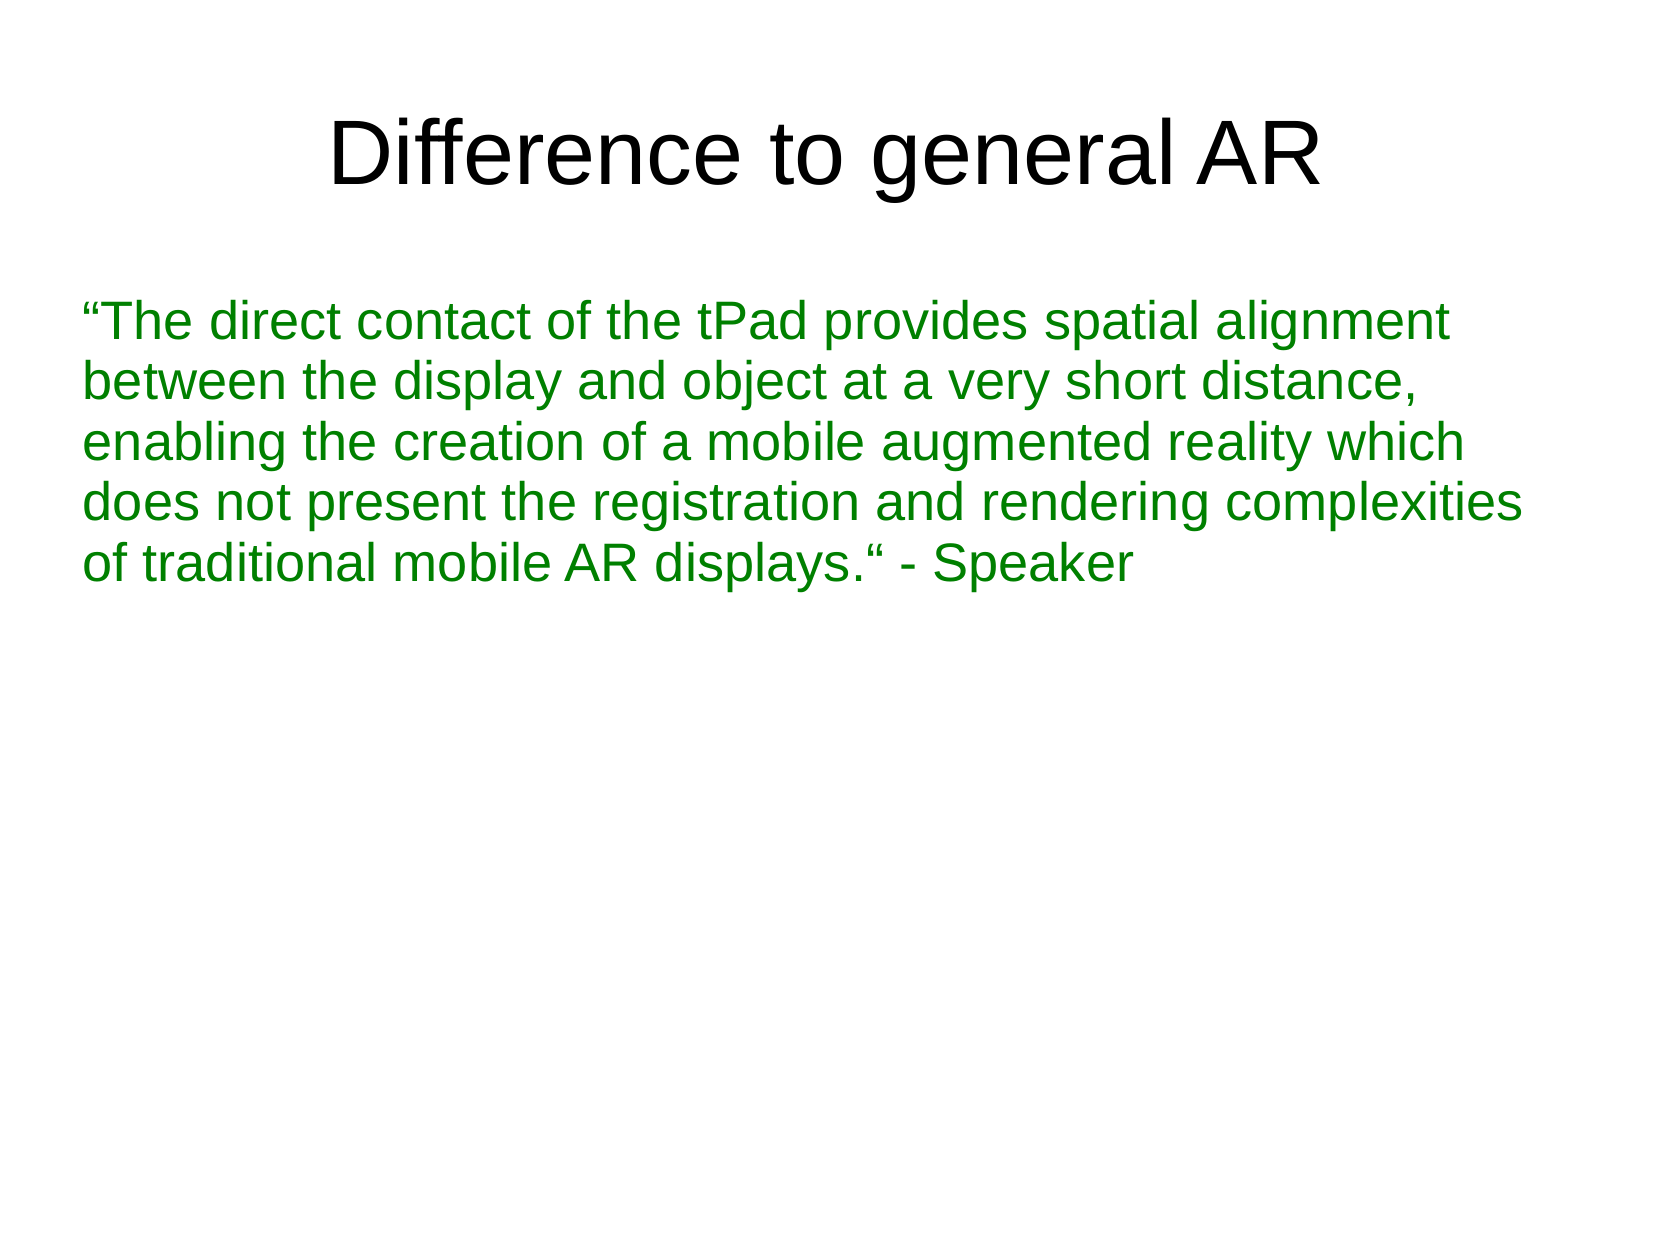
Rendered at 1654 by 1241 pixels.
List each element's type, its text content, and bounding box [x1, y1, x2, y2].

list “The direct contact of the tPad provides spatial alignment between the display and object at a very short distance, enabling the creation of a mobile augmented reality which does not present the registration and rendering complexities of traditional mobile AR displays.“ - Speaker [82, 290, 1571, 1109]
title Difference to general AR [82, 49, 1571, 257]
